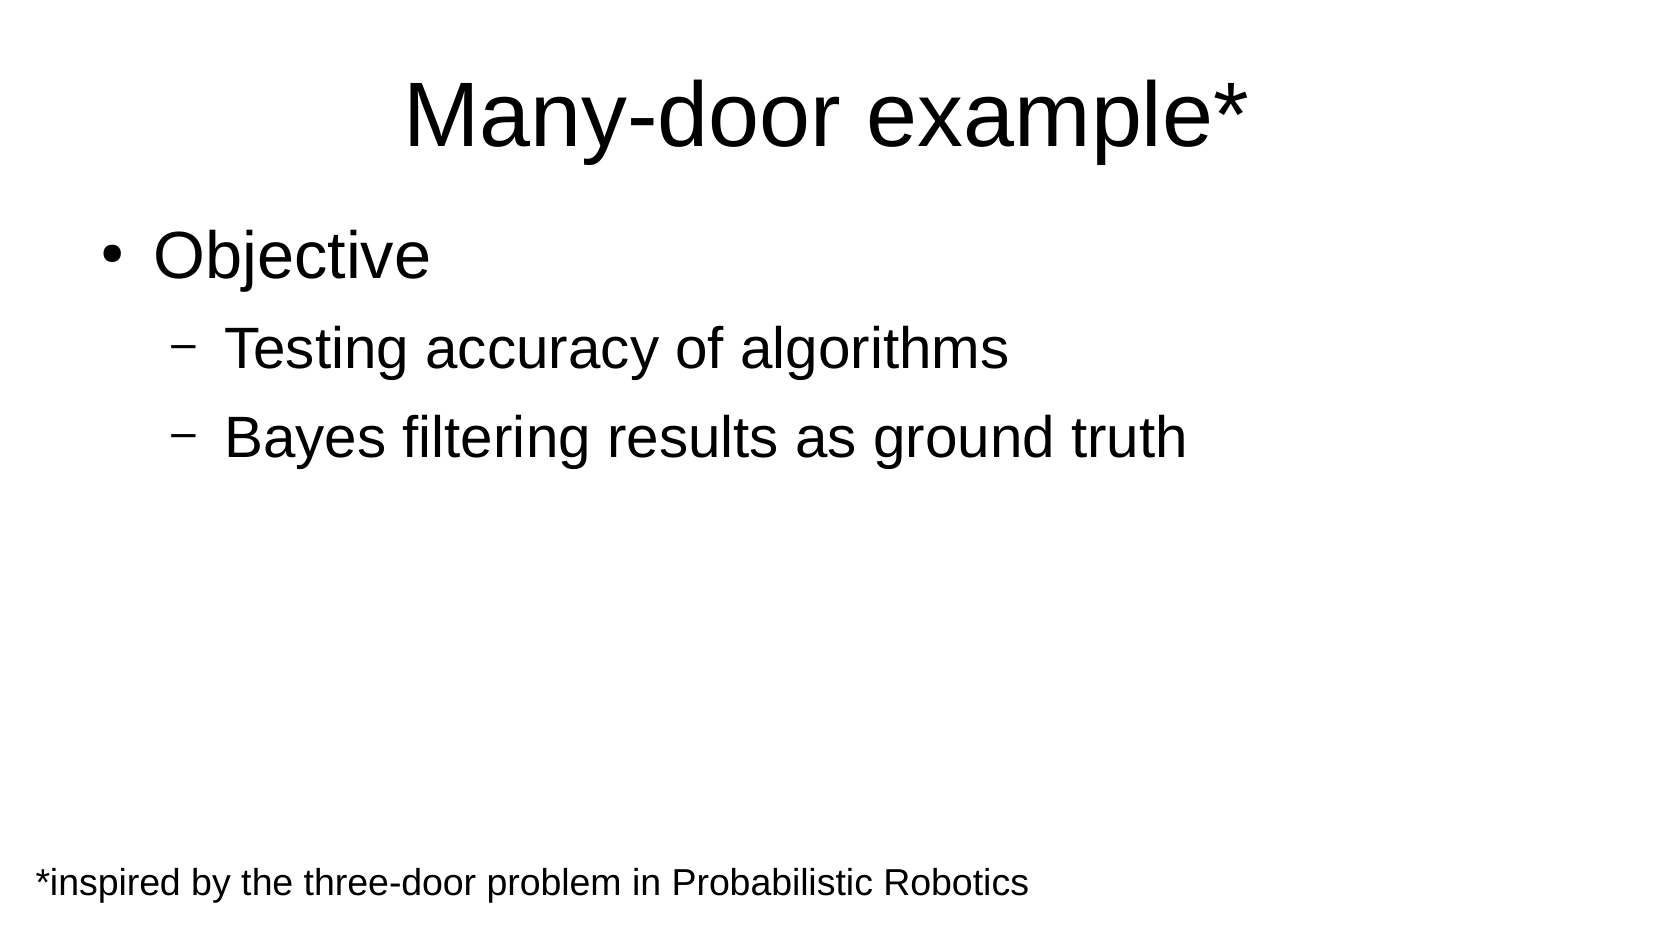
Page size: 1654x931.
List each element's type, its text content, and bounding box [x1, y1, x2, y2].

text_box *inspired by the three-door problem in Probabilistic Robotics [20, 853, 1401, 911]
title Many-door example* [82, 37, 1571, 193]
list Objective Testing accuracy of algorithms Bayes filtering results as ground truth [82, 217, 1571, 758]
